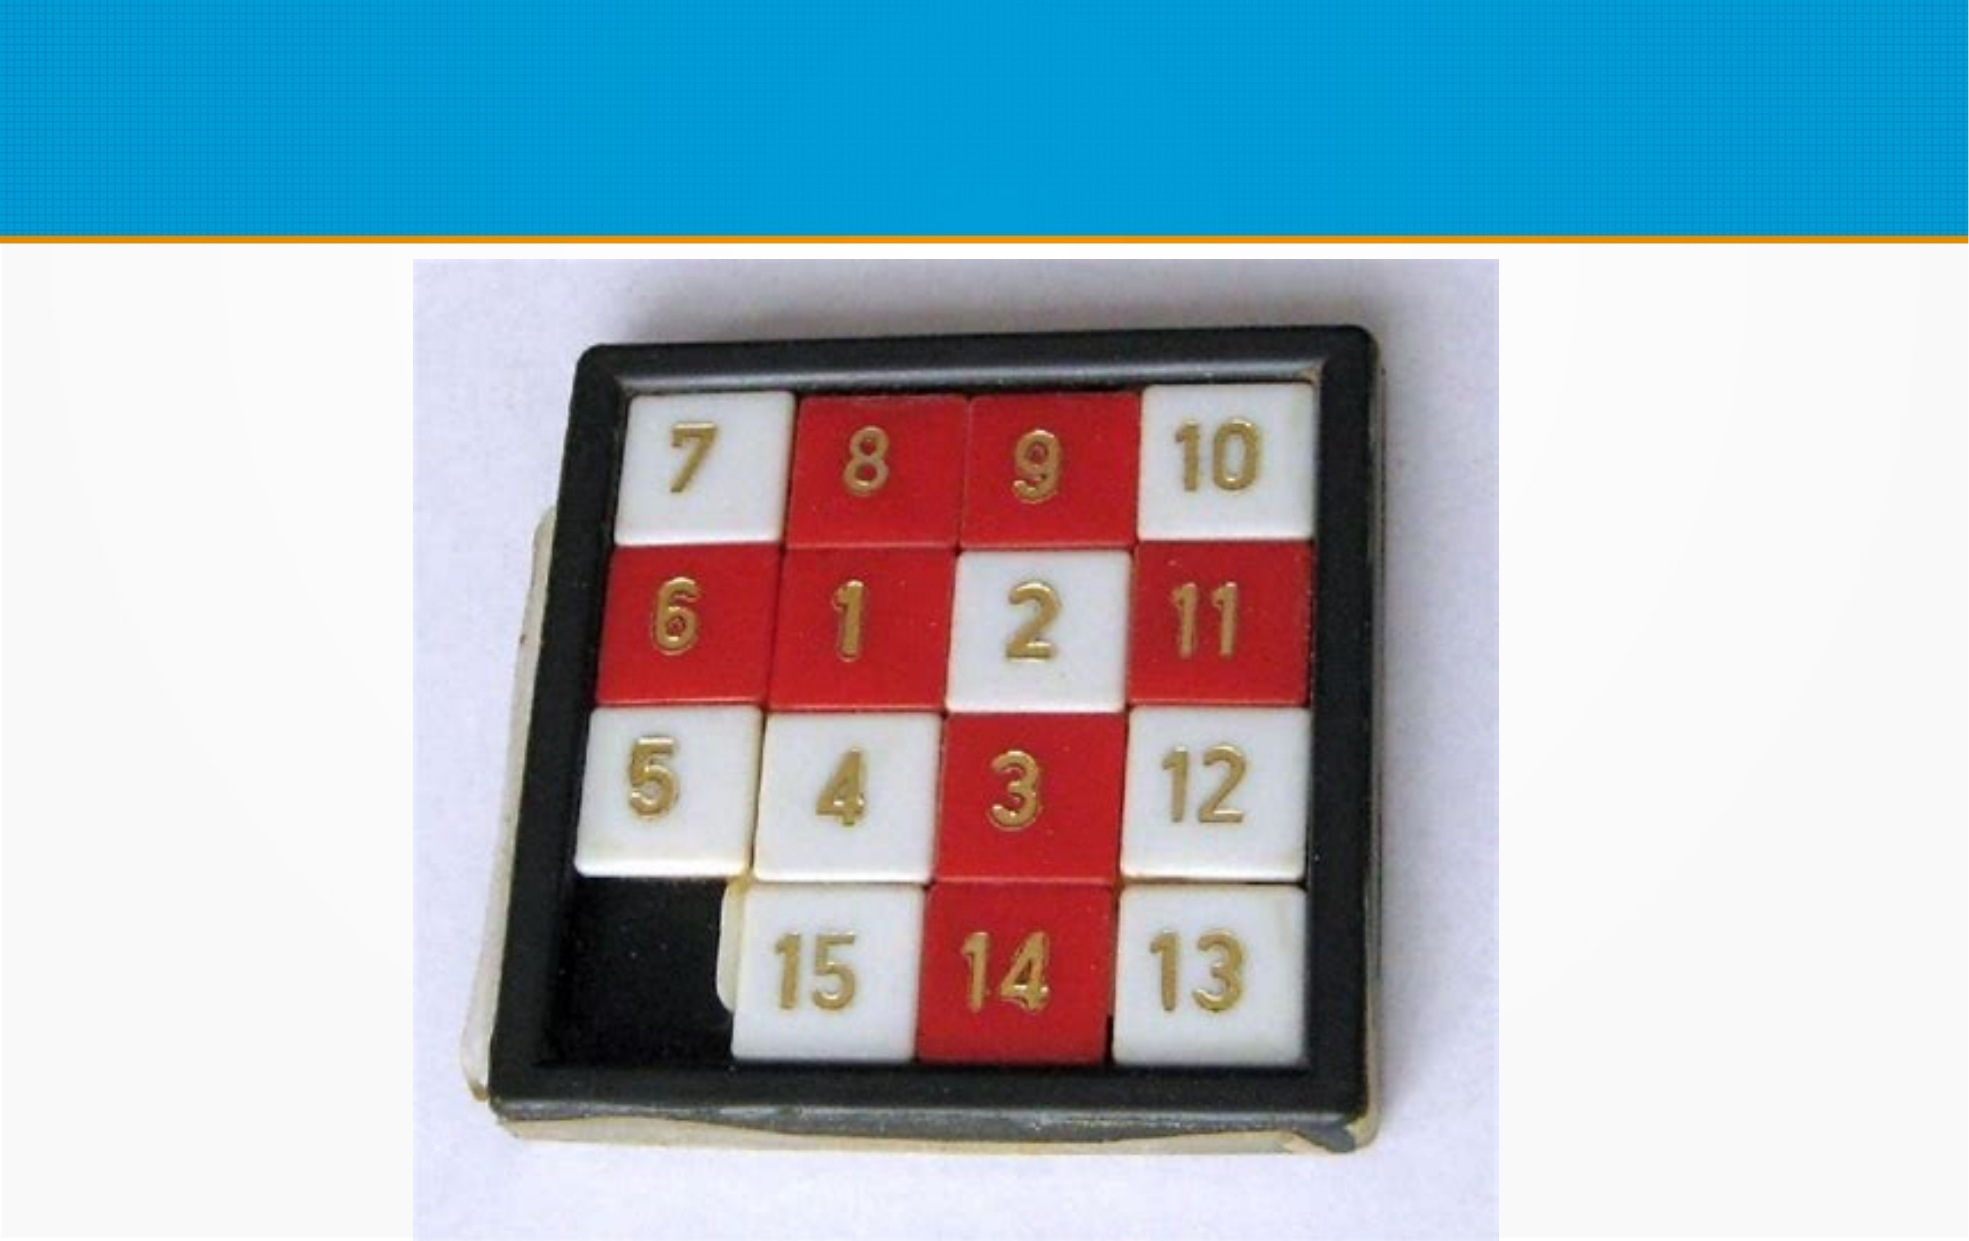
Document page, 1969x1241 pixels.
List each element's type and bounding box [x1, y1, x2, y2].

picture [0, 233, 1969, 1241]
